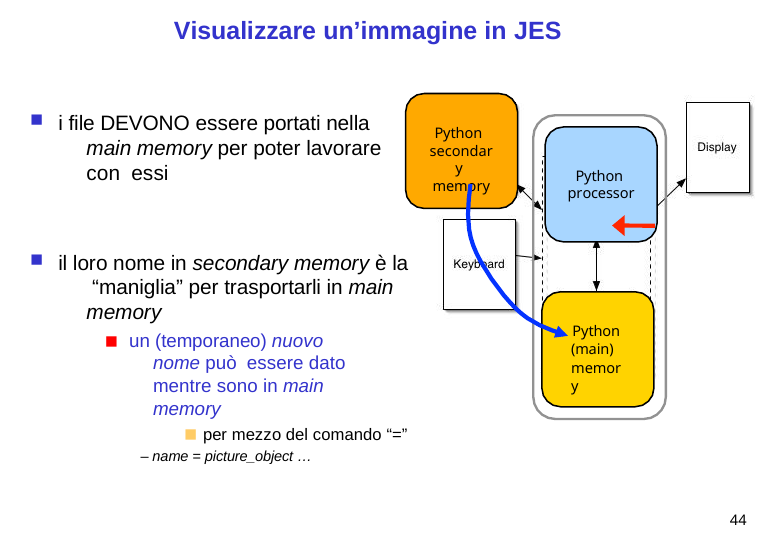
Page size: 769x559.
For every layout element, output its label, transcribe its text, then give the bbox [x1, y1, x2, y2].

text_box [535, 326, 541, 379]
text_box 44 [727, 509, 750, 531]
text_box Python processor [565, 164, 637, 204]
text_box [436, 210, 532, 379]
text_box il loro nome in secondary memory è la “maniglia” per trasportarli in main memory un (temporaneo) nuovo nome può essere dato mentre sono in main memory per mezzo del comando “=” – name = picture_object … [25, 248, 411, 445]
title Visualizzare un’immagine in JES [171, 12, 564, 47]
text_box [471, 96, 755, 379]
text_box [407, 95, 516, 207]
text_box Python (main) memory [569, 319, 627, 379]
text_box i file DEVONO essere portati nella main memory per poter lavorare con essi [25, 107, 395, 188]
text_box Python secondary memory [424, 122, 497, 180]
text_box [543, 293, 653, 406]
text_box [535, 117, 664, 379]
